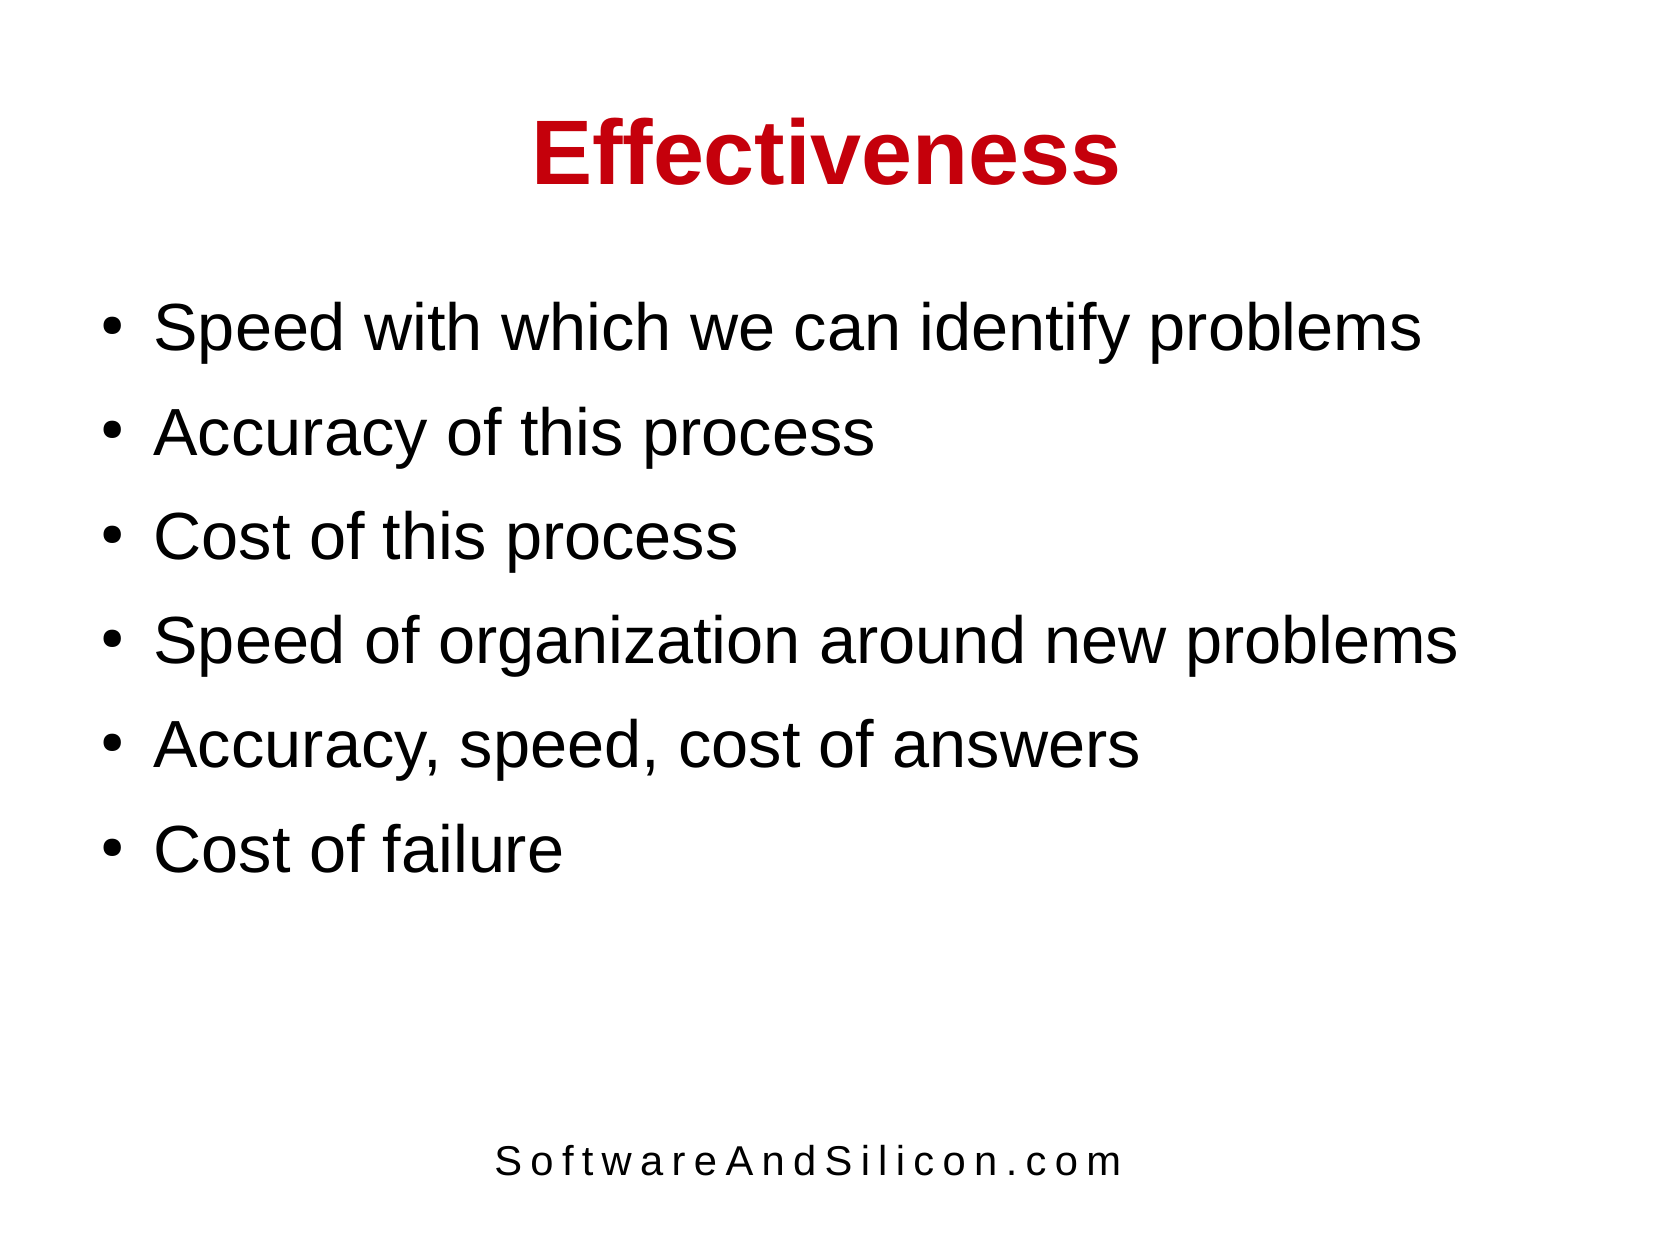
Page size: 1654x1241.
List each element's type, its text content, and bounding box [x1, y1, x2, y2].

title Effectiveness [82, 56, 1571, 250]
list Speed with which we can identify problems Accuracy of this process Cost of this process Speed of organization around new problems Accuracy, speed, cost of answers Cost of failure [82, 290, 1571, 1094]
